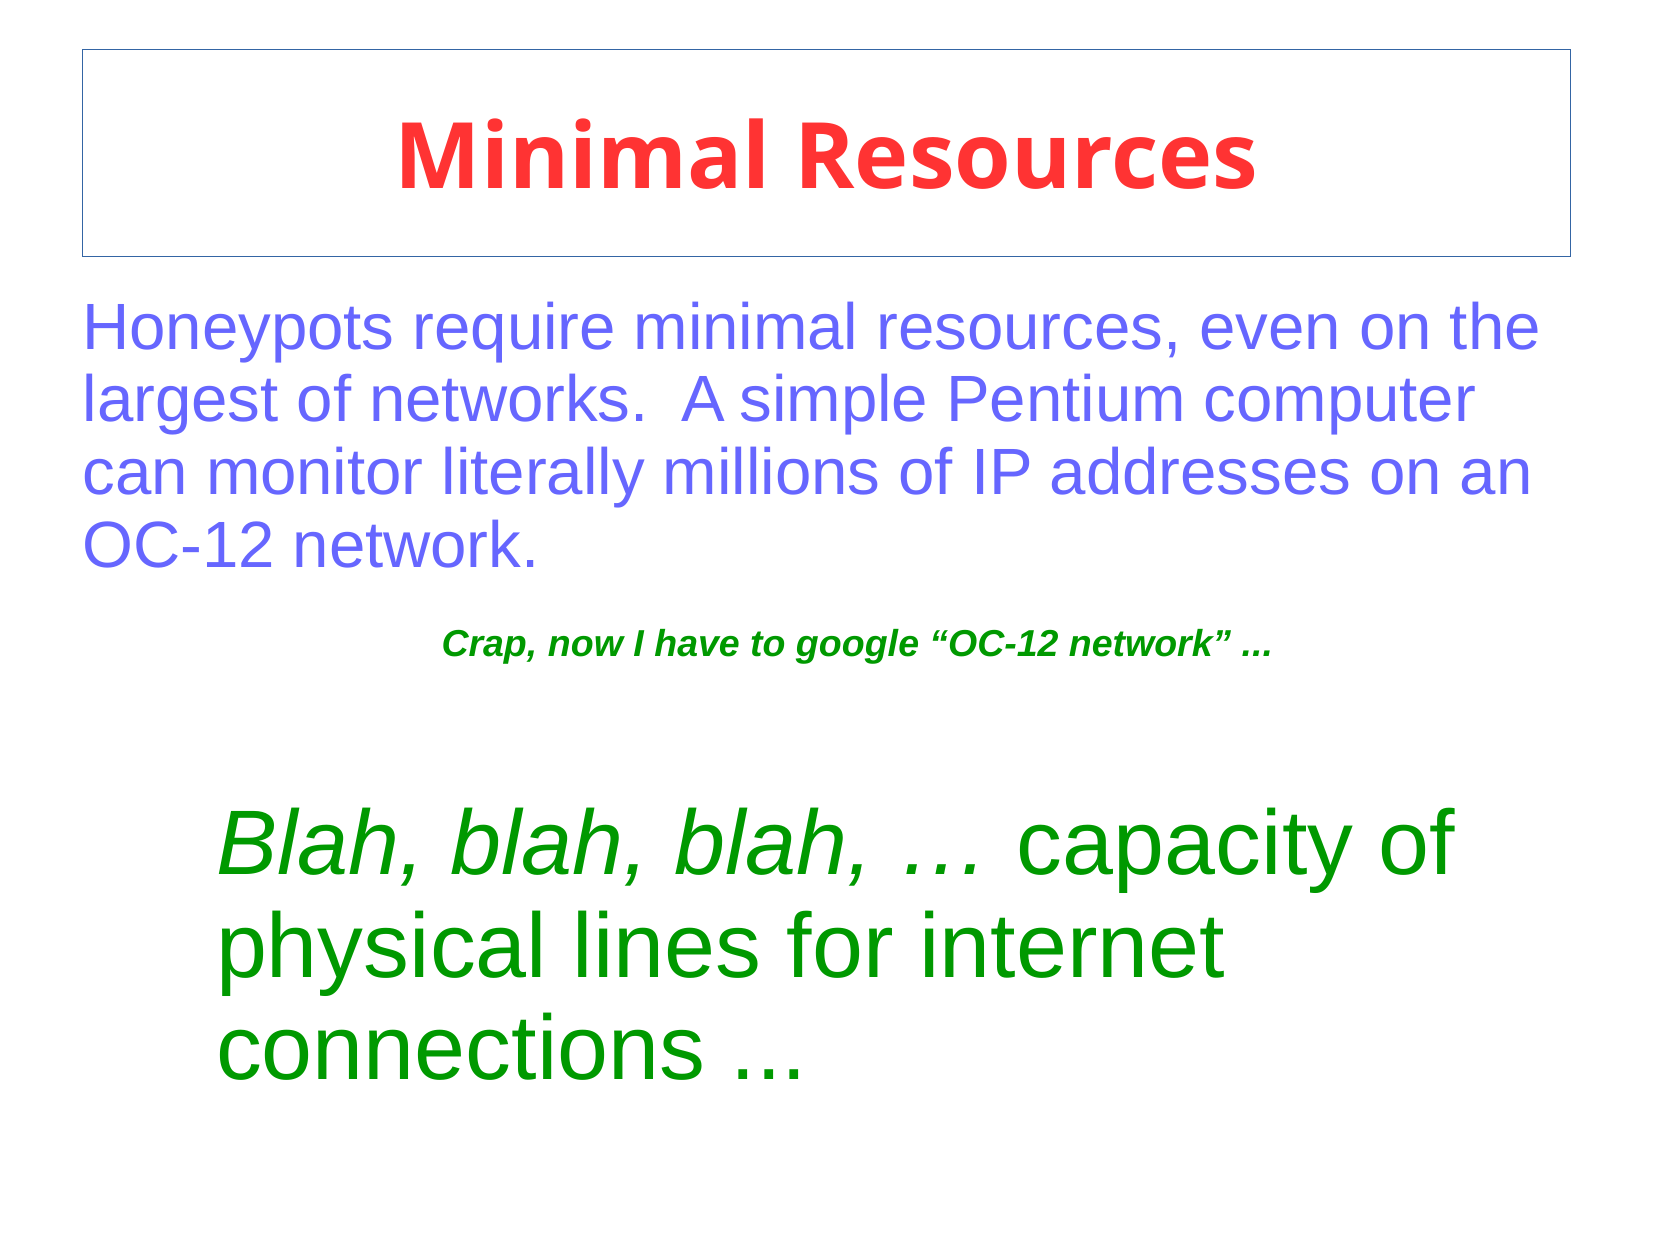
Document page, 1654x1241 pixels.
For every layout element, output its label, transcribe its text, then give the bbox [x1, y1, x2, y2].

text_box Crap, now I have to google “OC-12 network” ... [426, 615, 1336, 676]
text_box Blah, blah, blah, … capacity of physical lines for internet connections ... [201, 784, 1507, 1107]
title Minimal Resources [82, 49, 1571, 257]
list Honeypots require minimal resources, even on the largest of networks. A simple Pentium computer can monitor literally millions of IP addresses on an OC-12 network. [82, 290, 1571, 586]
